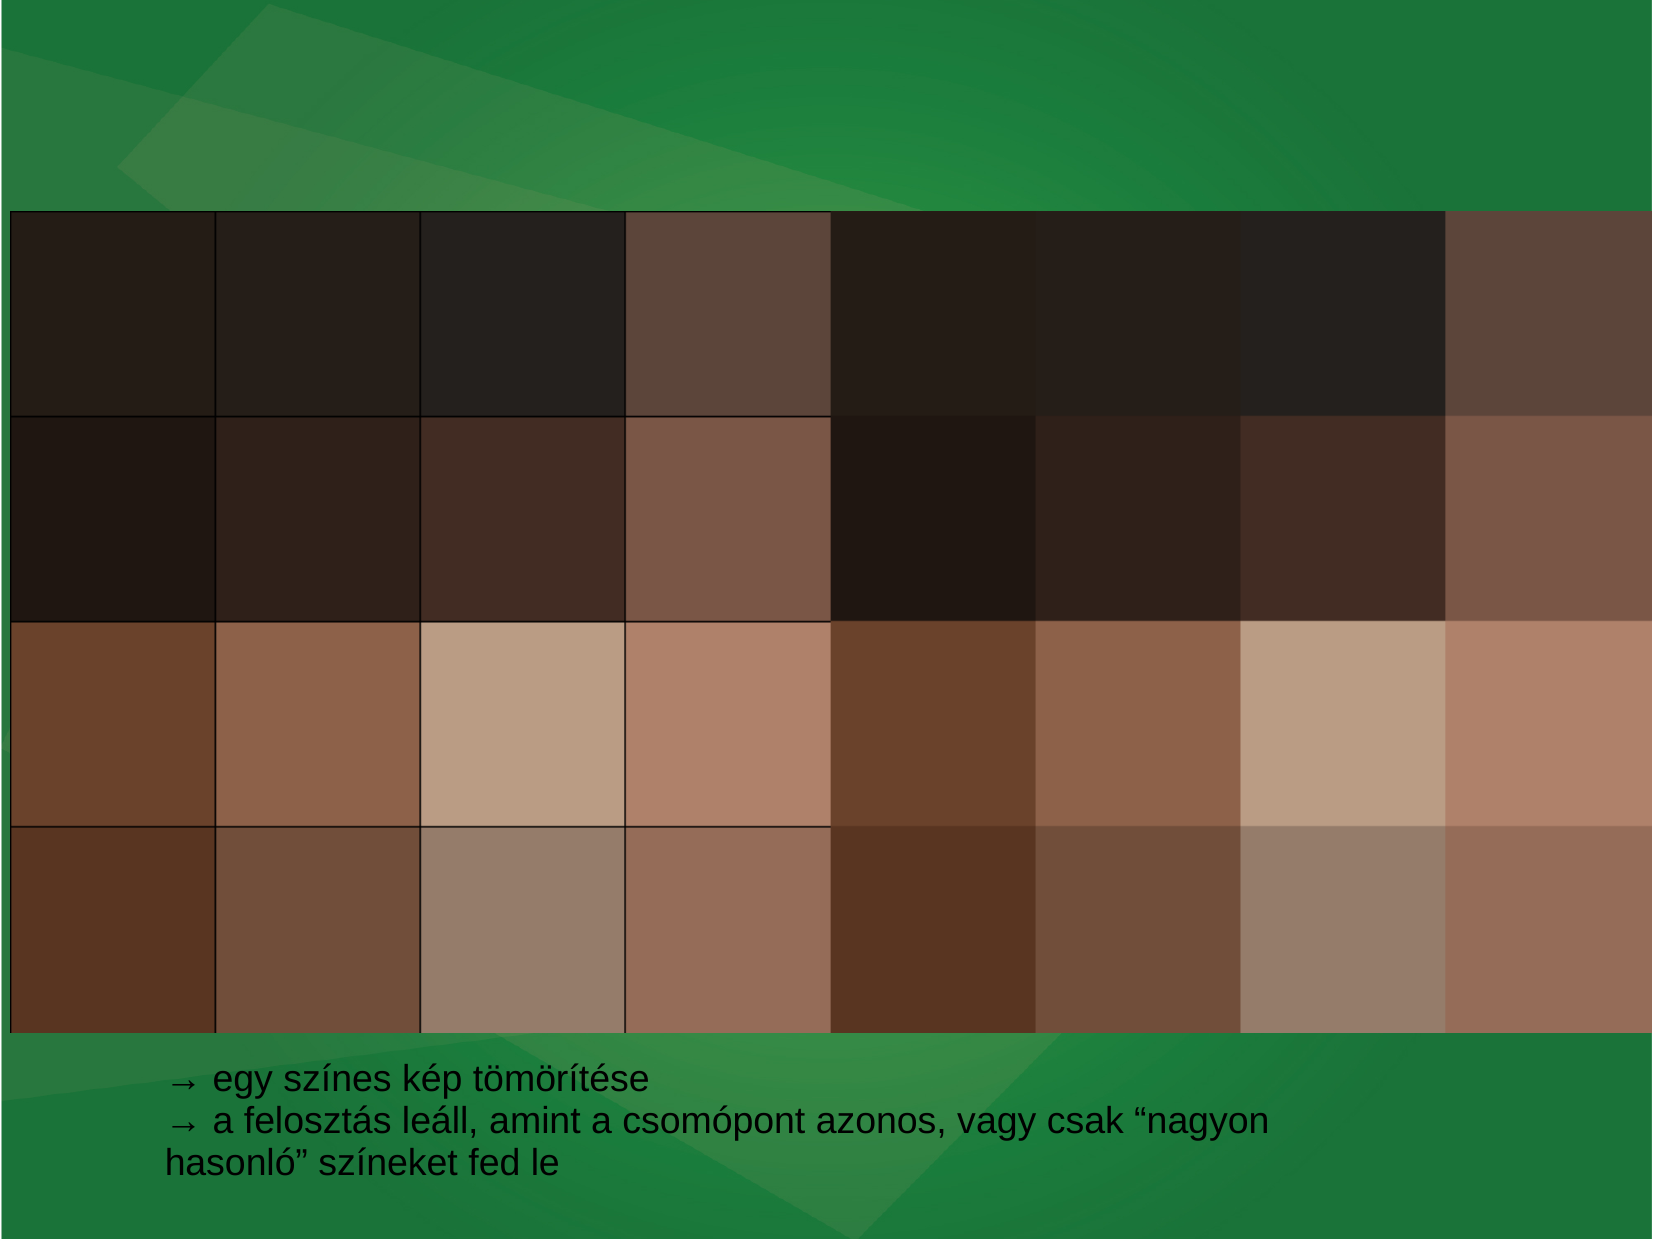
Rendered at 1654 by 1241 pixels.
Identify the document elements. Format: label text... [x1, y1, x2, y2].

text_box → egy színes kép tömörítése → a felosztás leáll, amint a csomópont azonos, vagy csak “nagyon hasonló” színeket fed le [150, 1050, 1313, 1191]
picture [0, 0, 1652, 1241]
